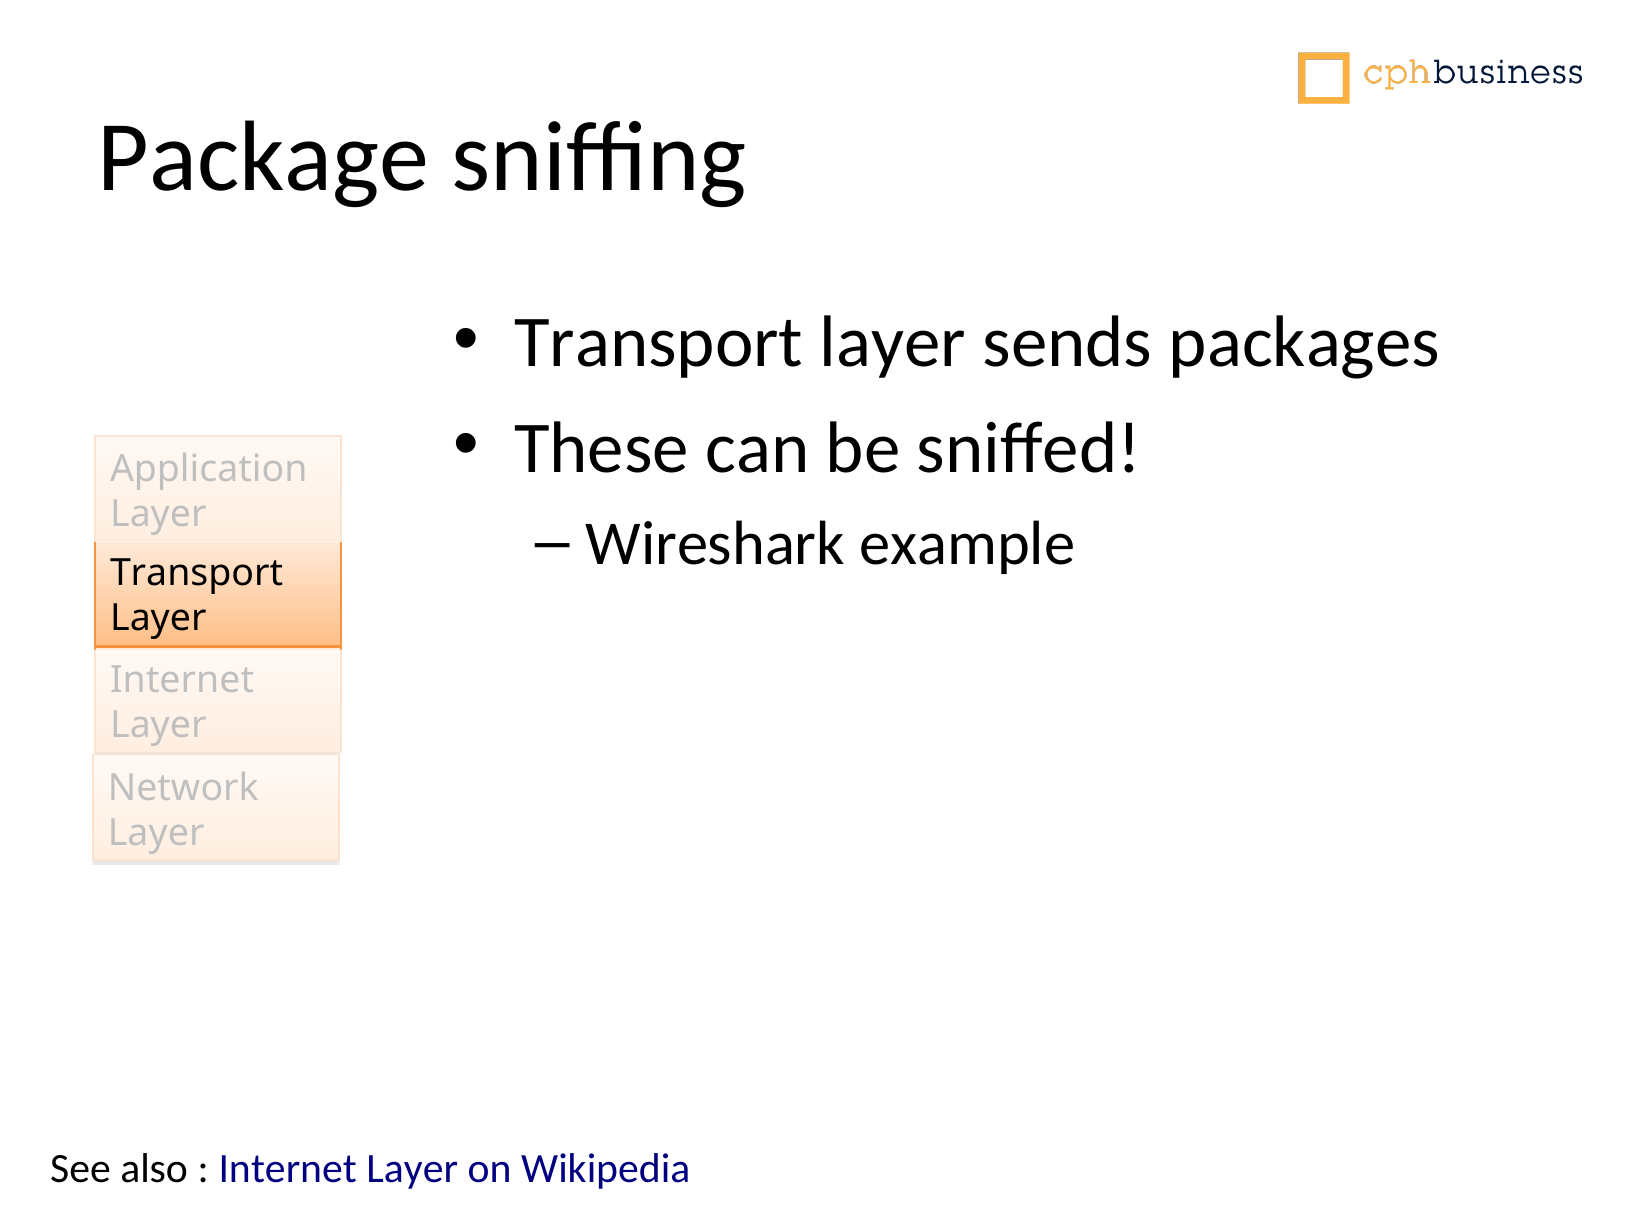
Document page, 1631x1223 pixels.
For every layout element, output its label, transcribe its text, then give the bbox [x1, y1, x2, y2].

text_box Transport Layer [95, 543, 342, 646]
text_box [600, 293, 631, 369]
picture [1247, 1, 1631, 155]
text_box See also : Internet Layer on Wikipedia [35, 1133, 1536, 1199]
list Transport layer sends packages These can be sniffed! Wireshark example [437, 285, 1607, 1092]
title Package sniffing [81, 48, 1549, 253]
text_box [75, 334, 365, 874]
